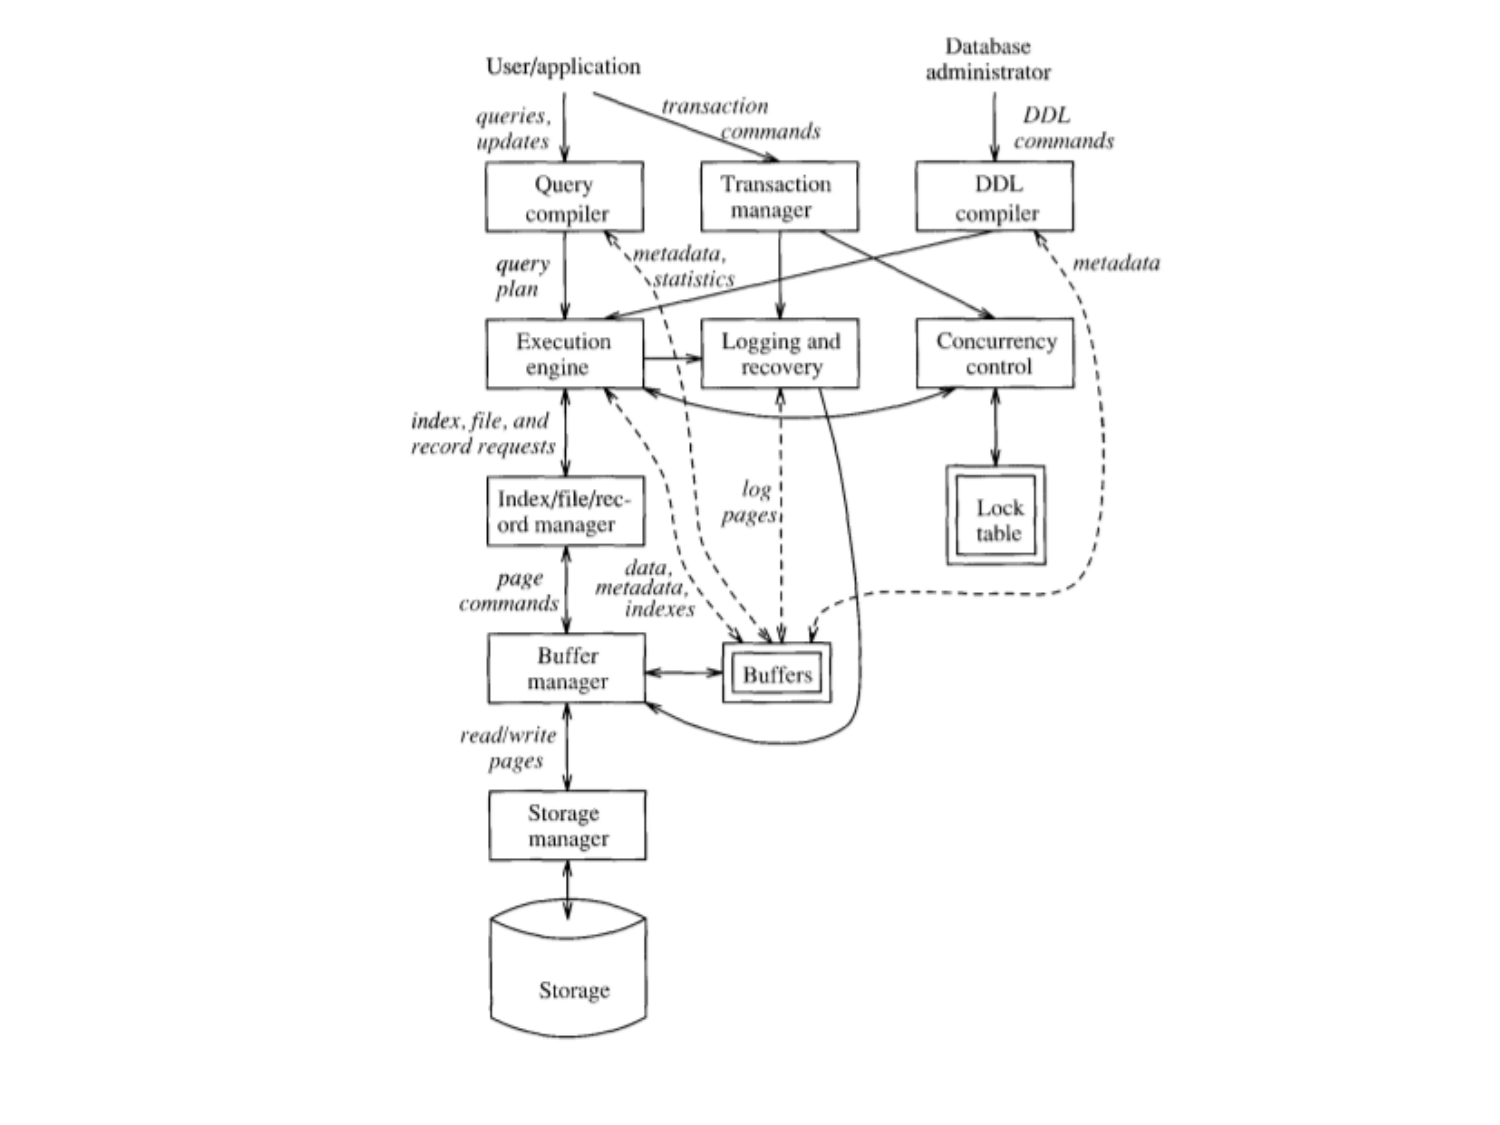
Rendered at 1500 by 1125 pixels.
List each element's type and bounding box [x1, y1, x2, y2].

picture [400, 16, 1174, 1047]
